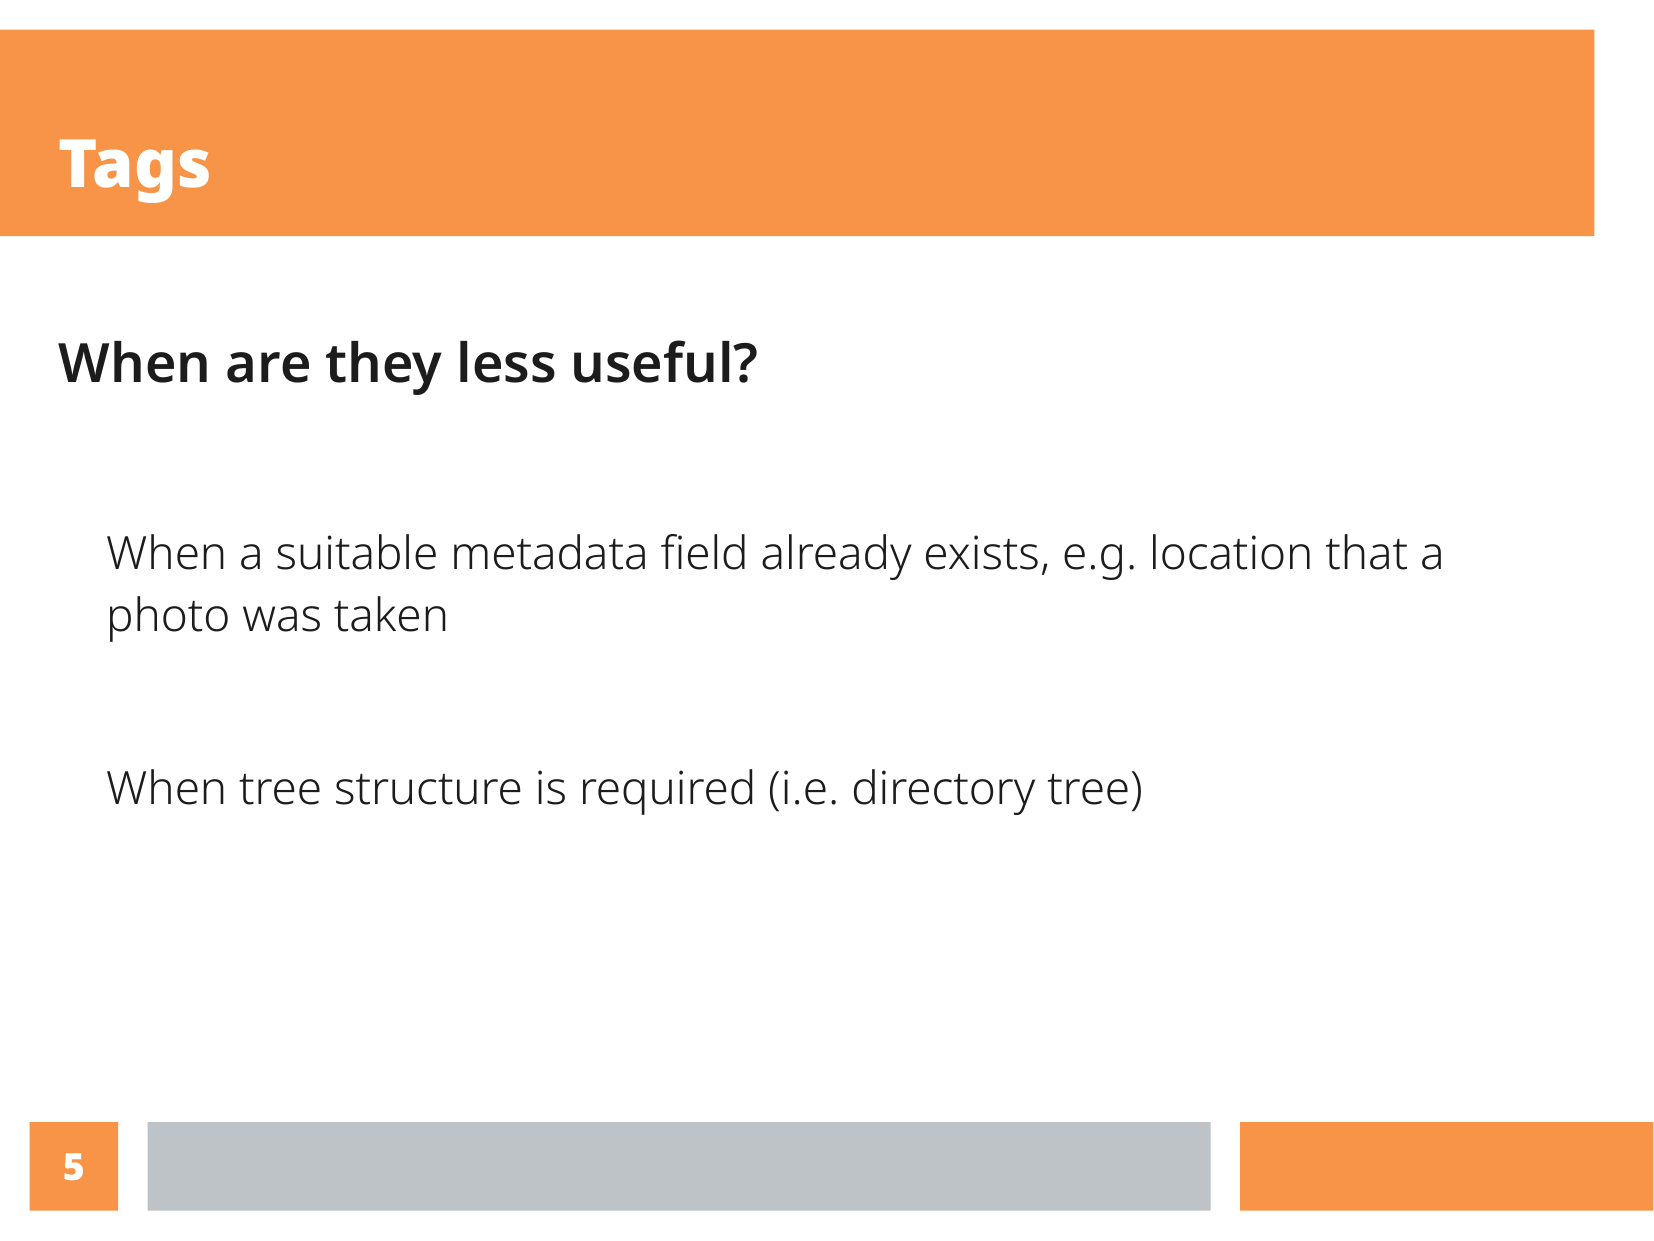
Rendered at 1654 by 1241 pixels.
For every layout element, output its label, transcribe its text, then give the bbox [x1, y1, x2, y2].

list When are they less useful? When a suitable metadata field already exists, e.g. location that a photo was taken When tree structure is required (i.e. directory tree) [59, 324, 1565, 1093]
title Tags [59, 59, 1595, 207]
